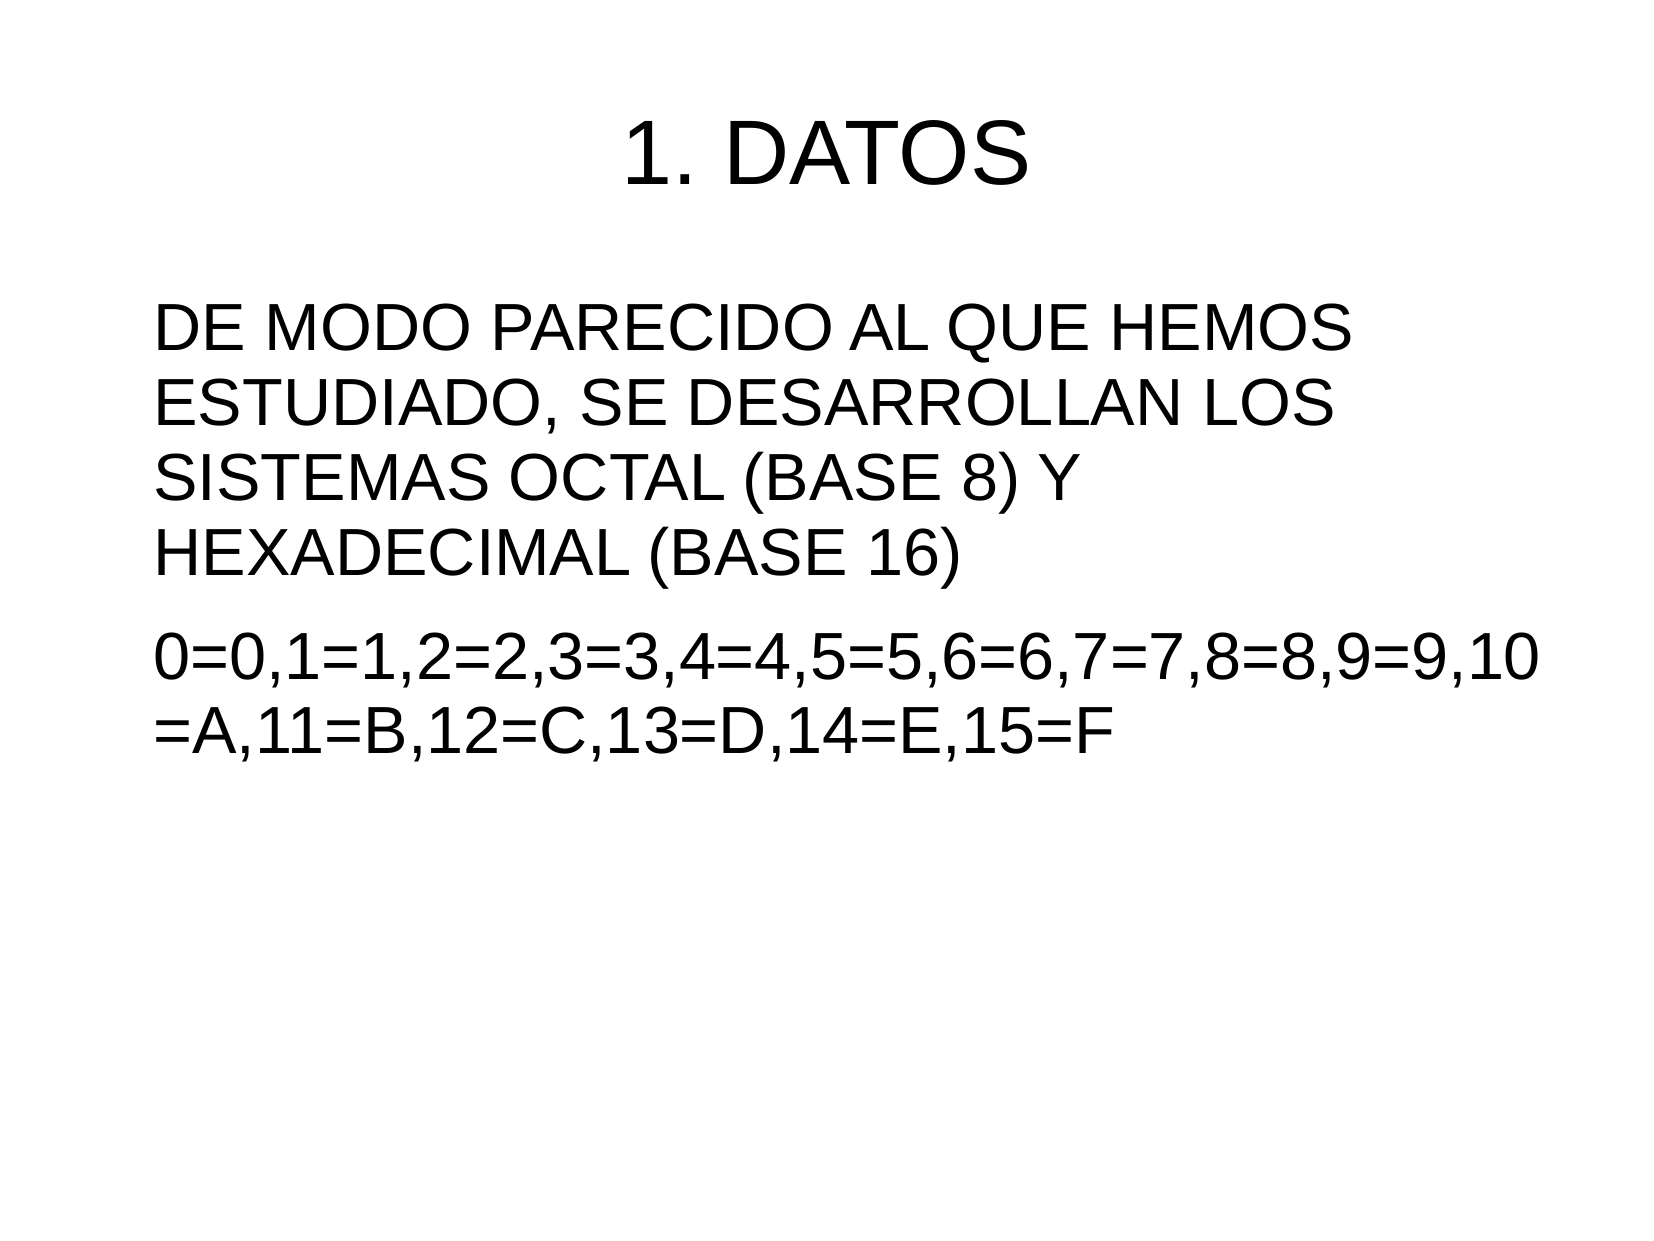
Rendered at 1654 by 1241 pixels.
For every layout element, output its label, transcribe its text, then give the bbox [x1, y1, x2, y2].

title 1. DATOS [82, 56, 1571, 250]
list DE MODO PARECIDO AL QUE HEMOS ESTUDIADO, SE DESARROLLAN LOS SISTEMAS OCTAL (BASE 8) Y HEXADECIMAL (BASE 16) 0=0,1=1,2=2,3=3,4=4,5=5,6=6,7=7,8=8,9=9,10=A,11=B,12=C,13=D,14=E,15=F [82, 290, 1571, 1109]
